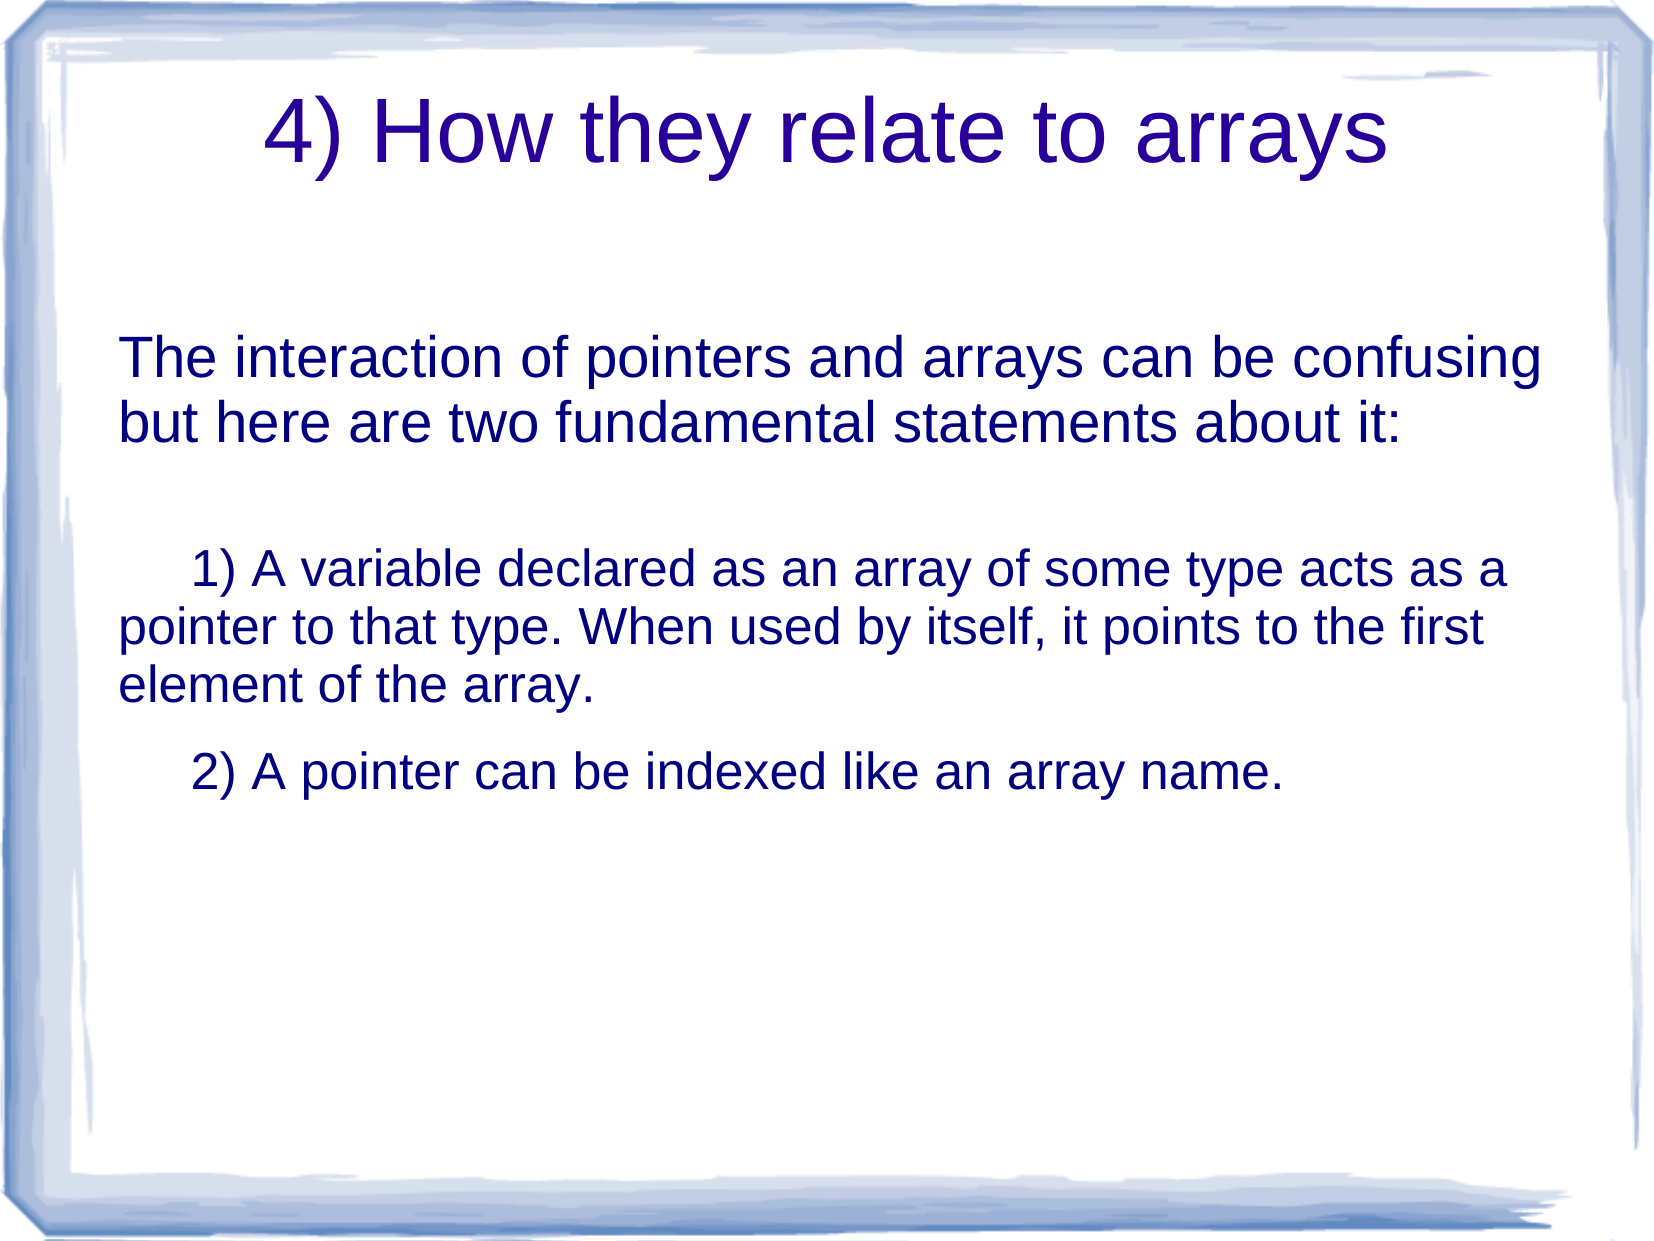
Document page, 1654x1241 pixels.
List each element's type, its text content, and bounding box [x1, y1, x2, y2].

list The interaction of pointers and arrays can be confusing but here are two fundamental statements about it: 1) A variable declared as an array of some type acts as a pointer to that type. When used by itself, it points to the first element of the array. 2) A pointer can be indexed like an array name. [118, 324, 1571, 990]
title 4) How they relate to arrays [82, 56, 1571, 205]
picture [0, 0, 1654, 1241]
